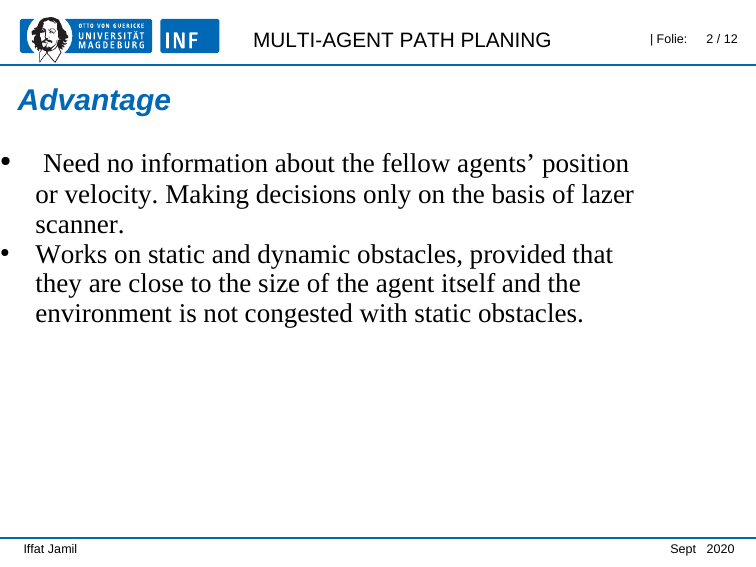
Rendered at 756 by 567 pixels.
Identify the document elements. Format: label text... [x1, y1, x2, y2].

text_box [19, 18, 35, 54]
text_box Need no information about the fellow agents’ position or velocity. Making decisions only on the basis of lazer scanner. Works on static and dynamic obstacles, provided that they are close to the size of the agent itself and the environment is not congested with static obstacles. [0, 0, 756, 64]
text_box Need no information about the fellow agents’ position or velocity. Making decisions only on the basis of lazer scanner. Works on static and dynamic obstacles, provided that they are close to the size of the agent itself and the environment is not congested with static obstacles. [0, 539, 756, 567]
text_box | Folie: [650, 32, 688, 47]
text_box [64, 18, 153, 54]
text_box MULTI-AGENT PATH PLANING [253, 29, 552, 53]
text_box [31, 17, 69, 63]
text_box [160, 18, 220, 54]
text_box 2020 [706, 542, 735, 557]
text_box Iffat Jamil [20, 542, 86, 557]
text_box Advantage [17, 83, 193, 117]
text_box 2 / 12 [706, 32, 738, 47]
text_box Sept [649, 542, 697, 557]
text_box Need no information about the fellow agents’ position or velocity. Making decisions only on the basis of lazer scanner. Works on static and dynamic obstacles, provided that they are close to the size of the agent itself and the environment is not congested with static obstacles. [0, 66, 756, 537]
